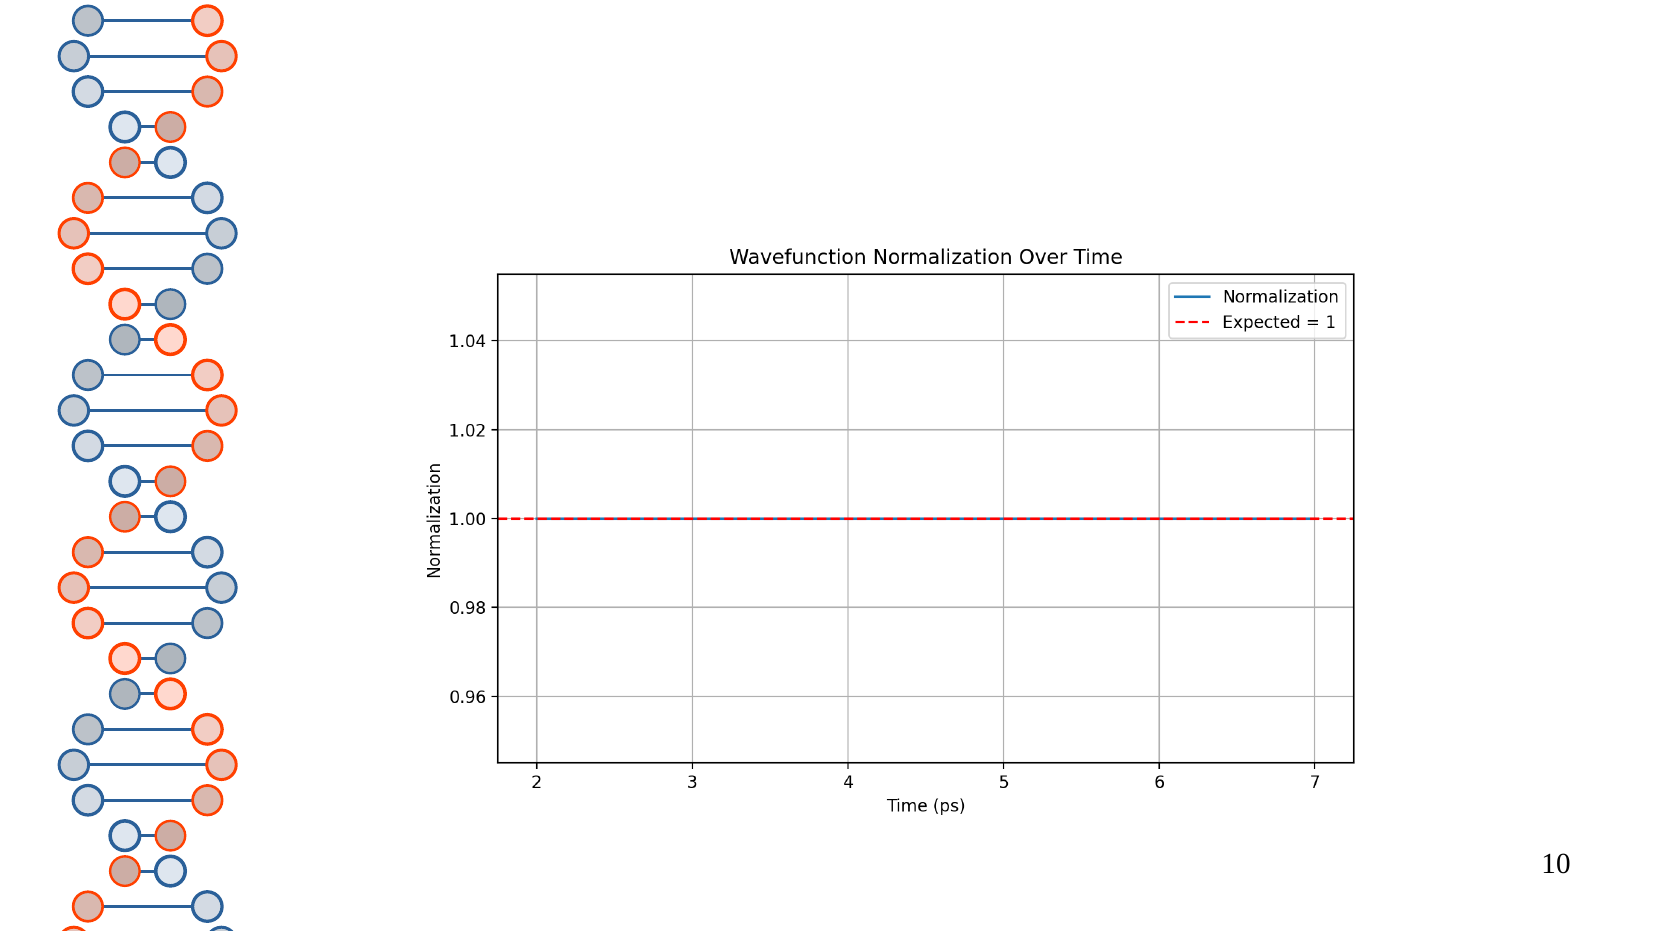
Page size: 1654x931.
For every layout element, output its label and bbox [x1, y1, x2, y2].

picture [413, 236, 1365, 827]
